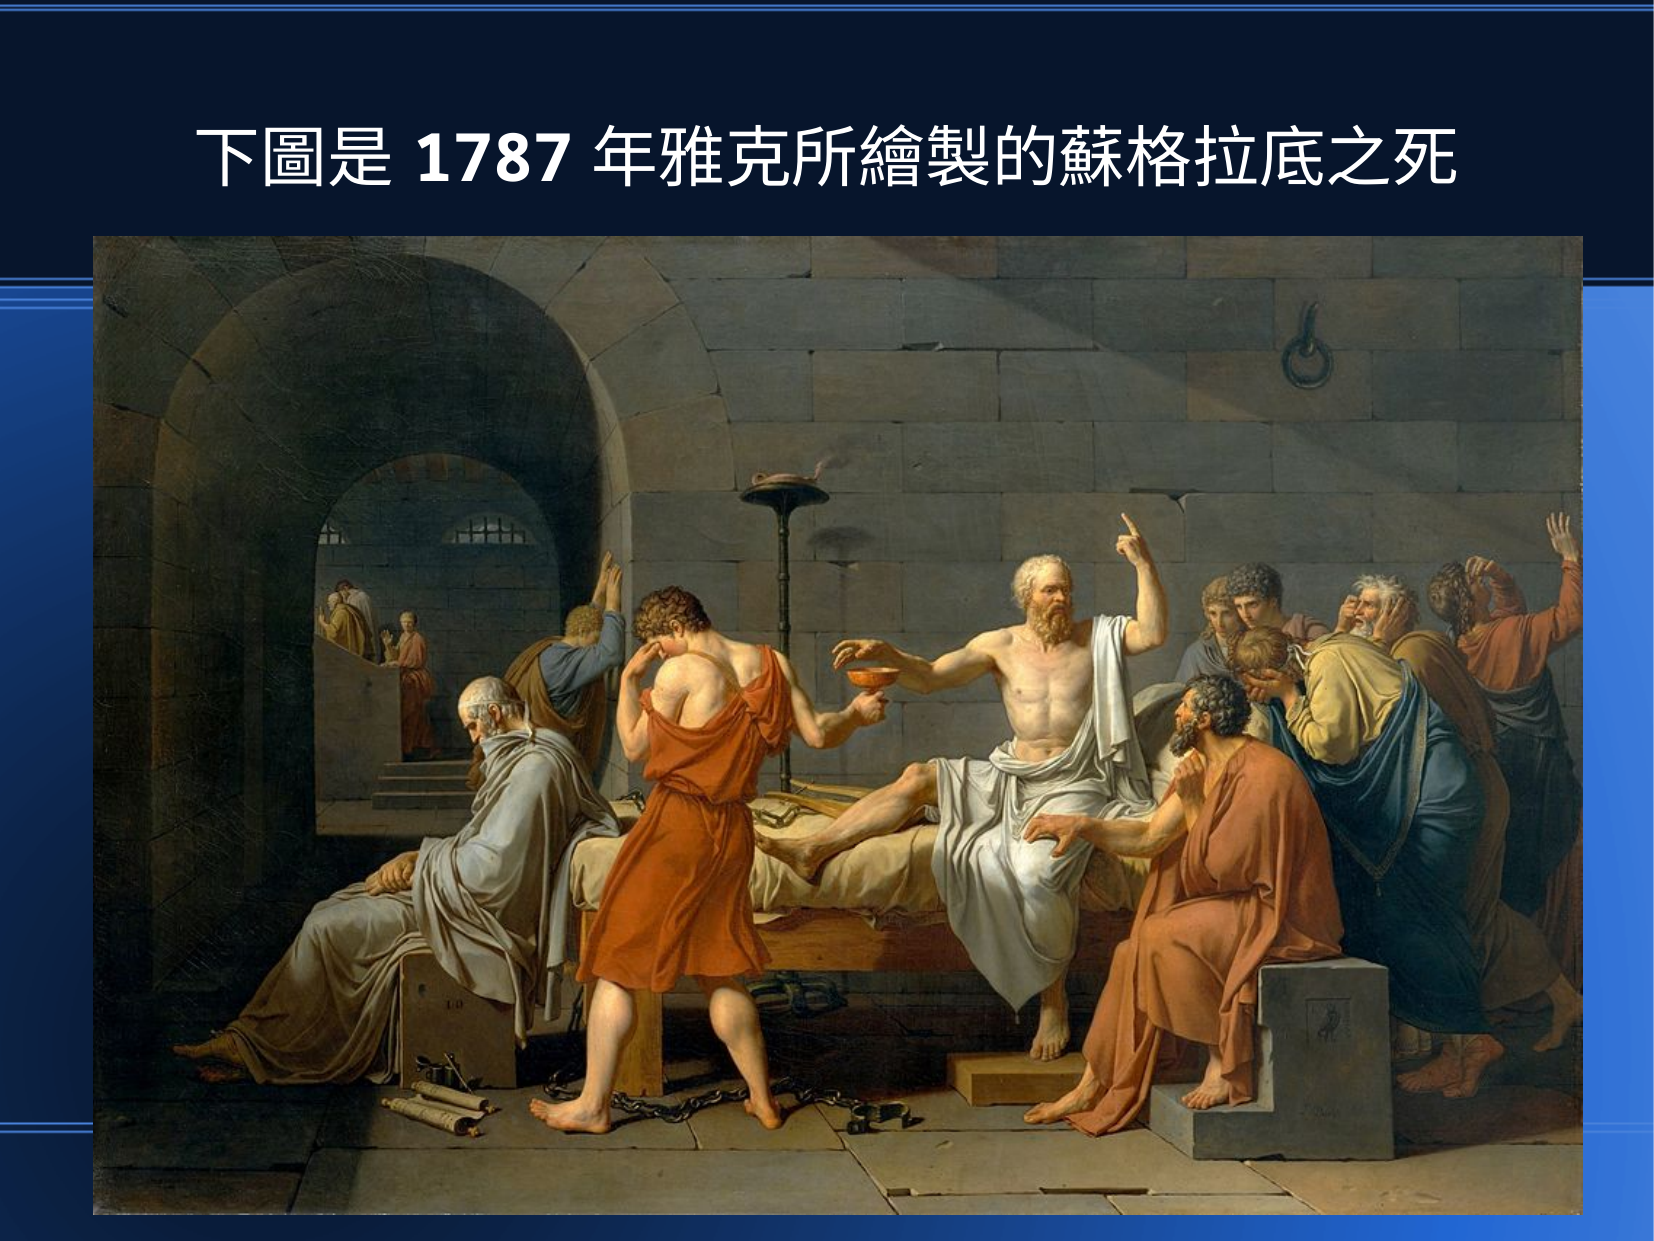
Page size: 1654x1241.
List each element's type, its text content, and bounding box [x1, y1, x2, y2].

picture [0, 0, 1654, 1241]
title 下圖是1787年雅克所繪製的蘇格拉底之死 [82, 49, 1571, 257]
